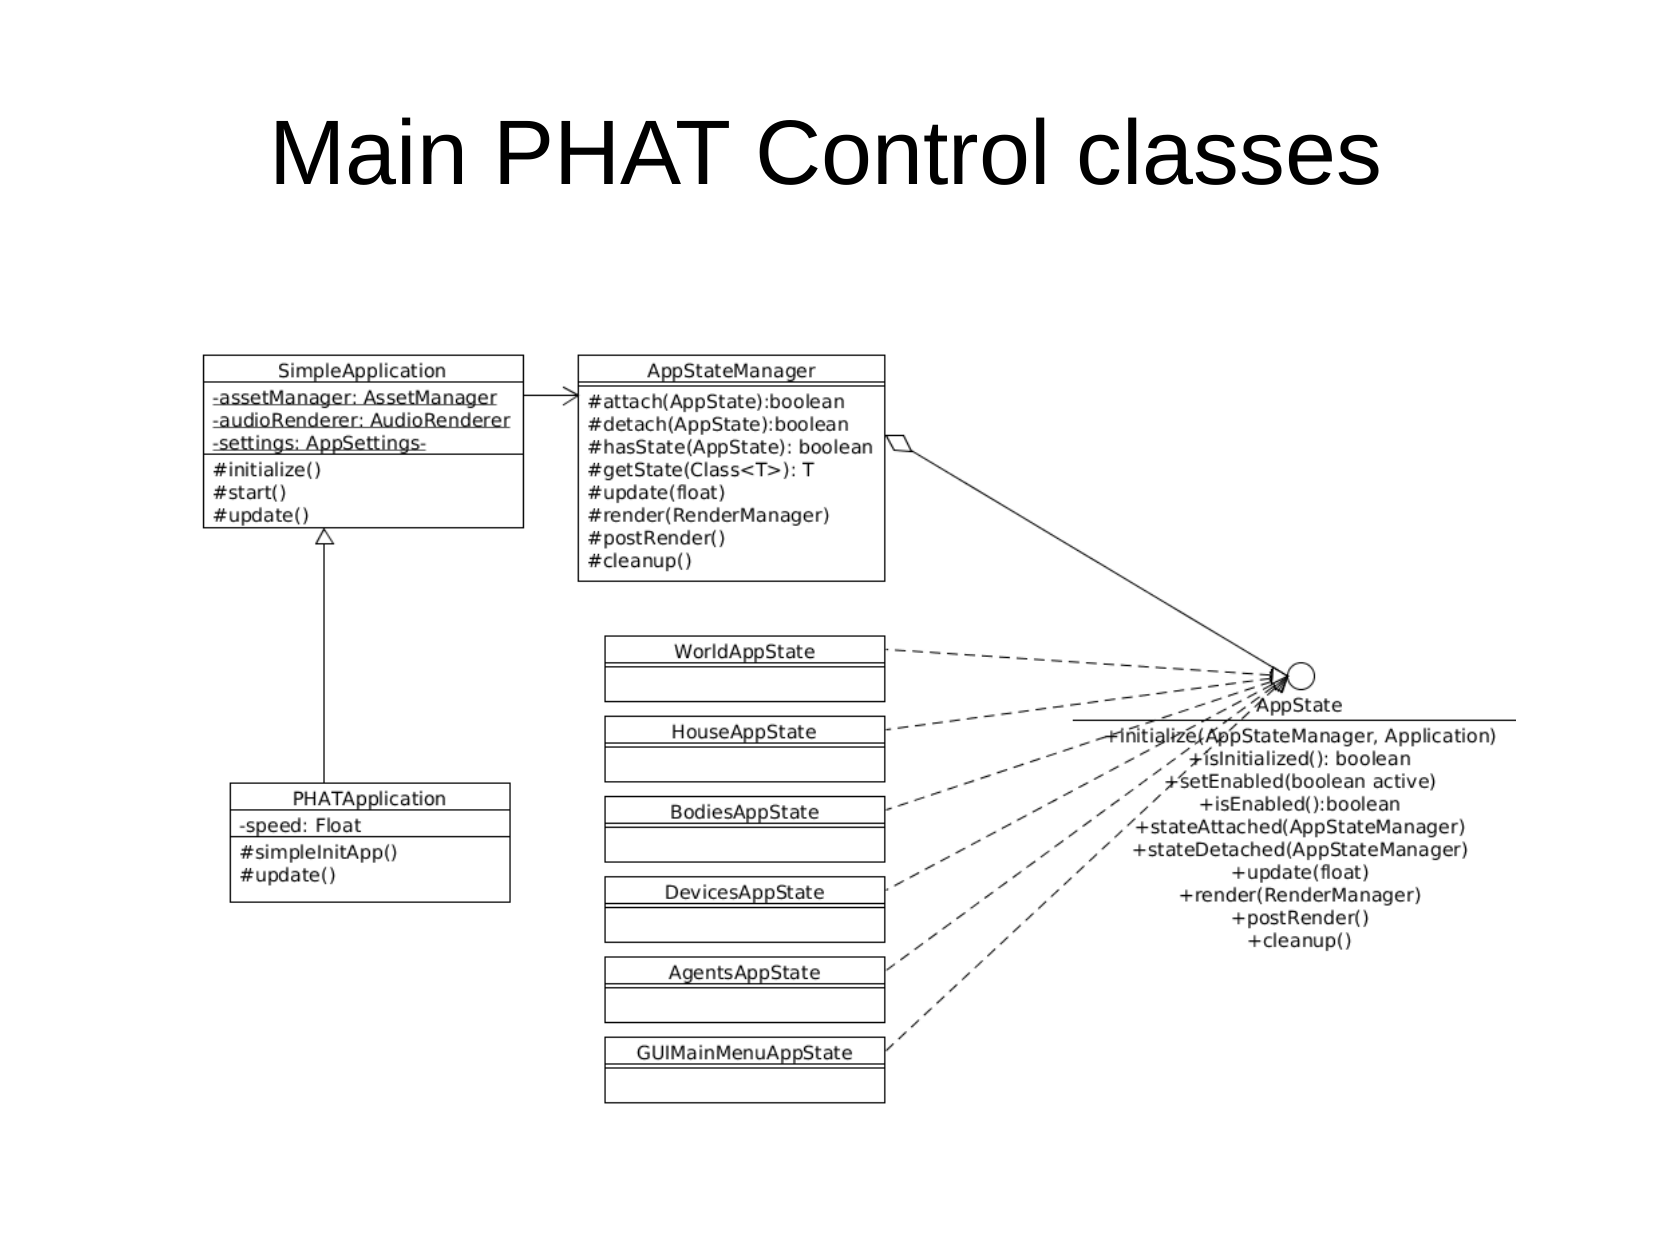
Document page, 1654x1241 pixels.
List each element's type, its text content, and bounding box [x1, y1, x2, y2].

picture [187, 332, 1516, 1126]
title Main PHAT Control classes [82, 49, 1571, 257]
